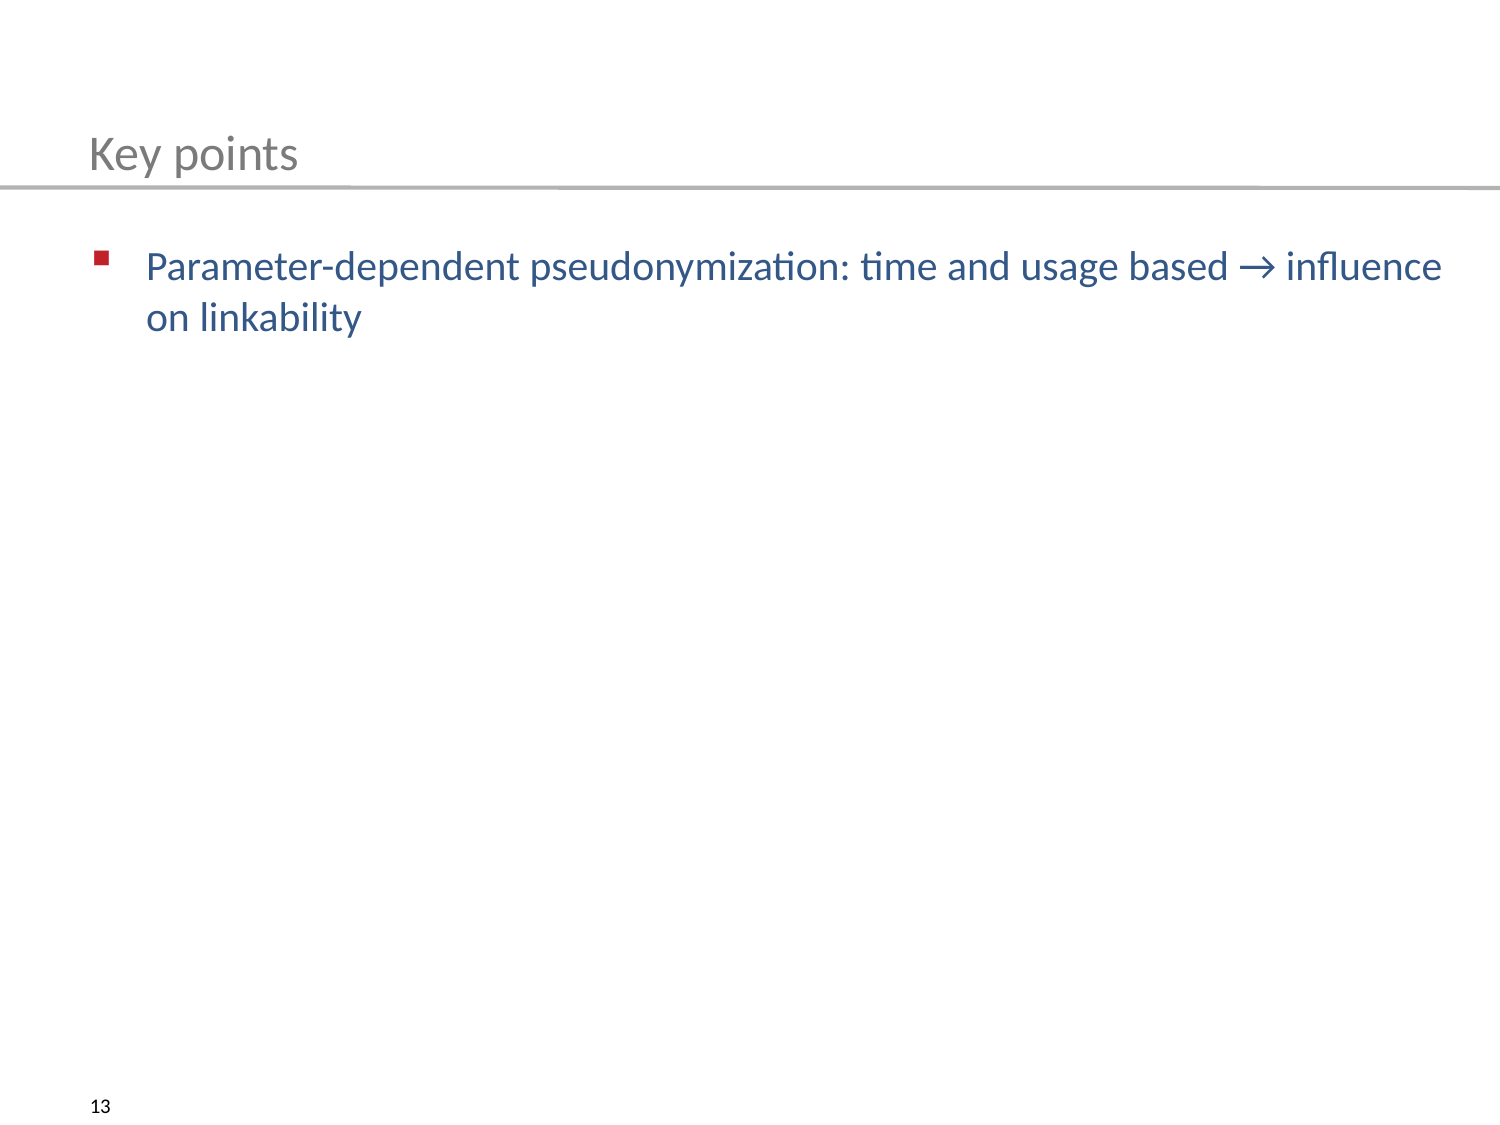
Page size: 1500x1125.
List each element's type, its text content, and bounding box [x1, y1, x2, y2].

text_box Parameter-dependent pseudonymization: time and usage based → influence on linkability [75, 231, 1463, 587]
text_box Key points [75, 19, 1463, 188]
